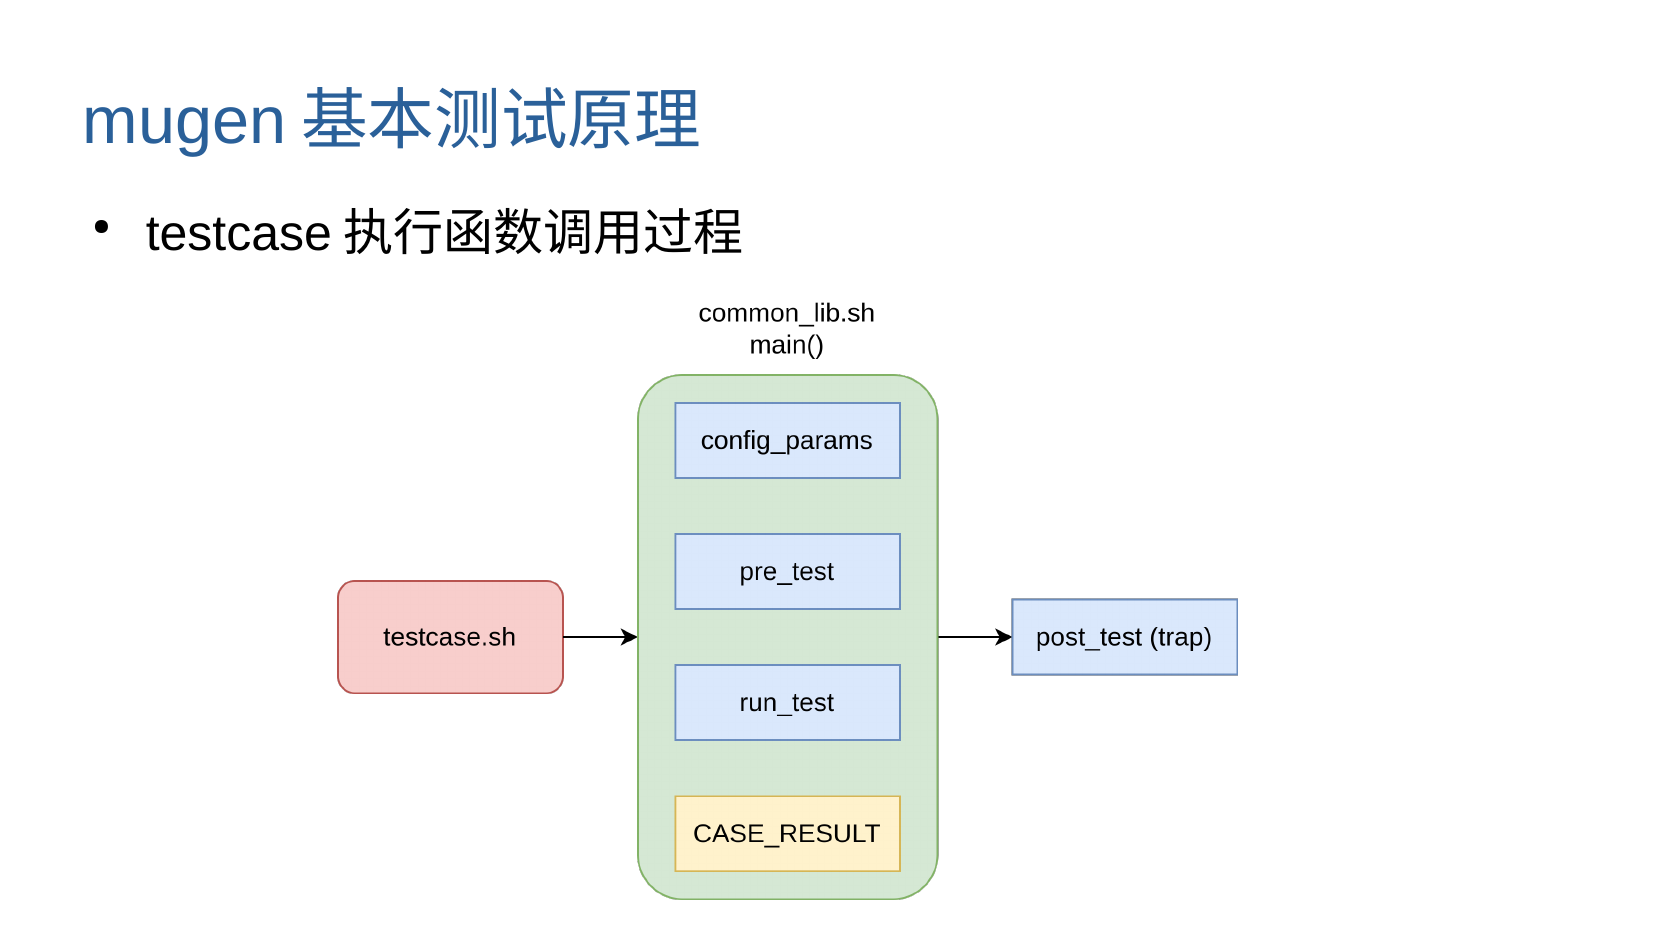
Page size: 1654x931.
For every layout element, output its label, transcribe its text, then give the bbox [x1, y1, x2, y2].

picture [337, 295, 1238, 901]
title mugen基本测试原理 [82, 37, 1571, 193]
list testcase执行函数调用过程 [75, 192, 1276, 305]
